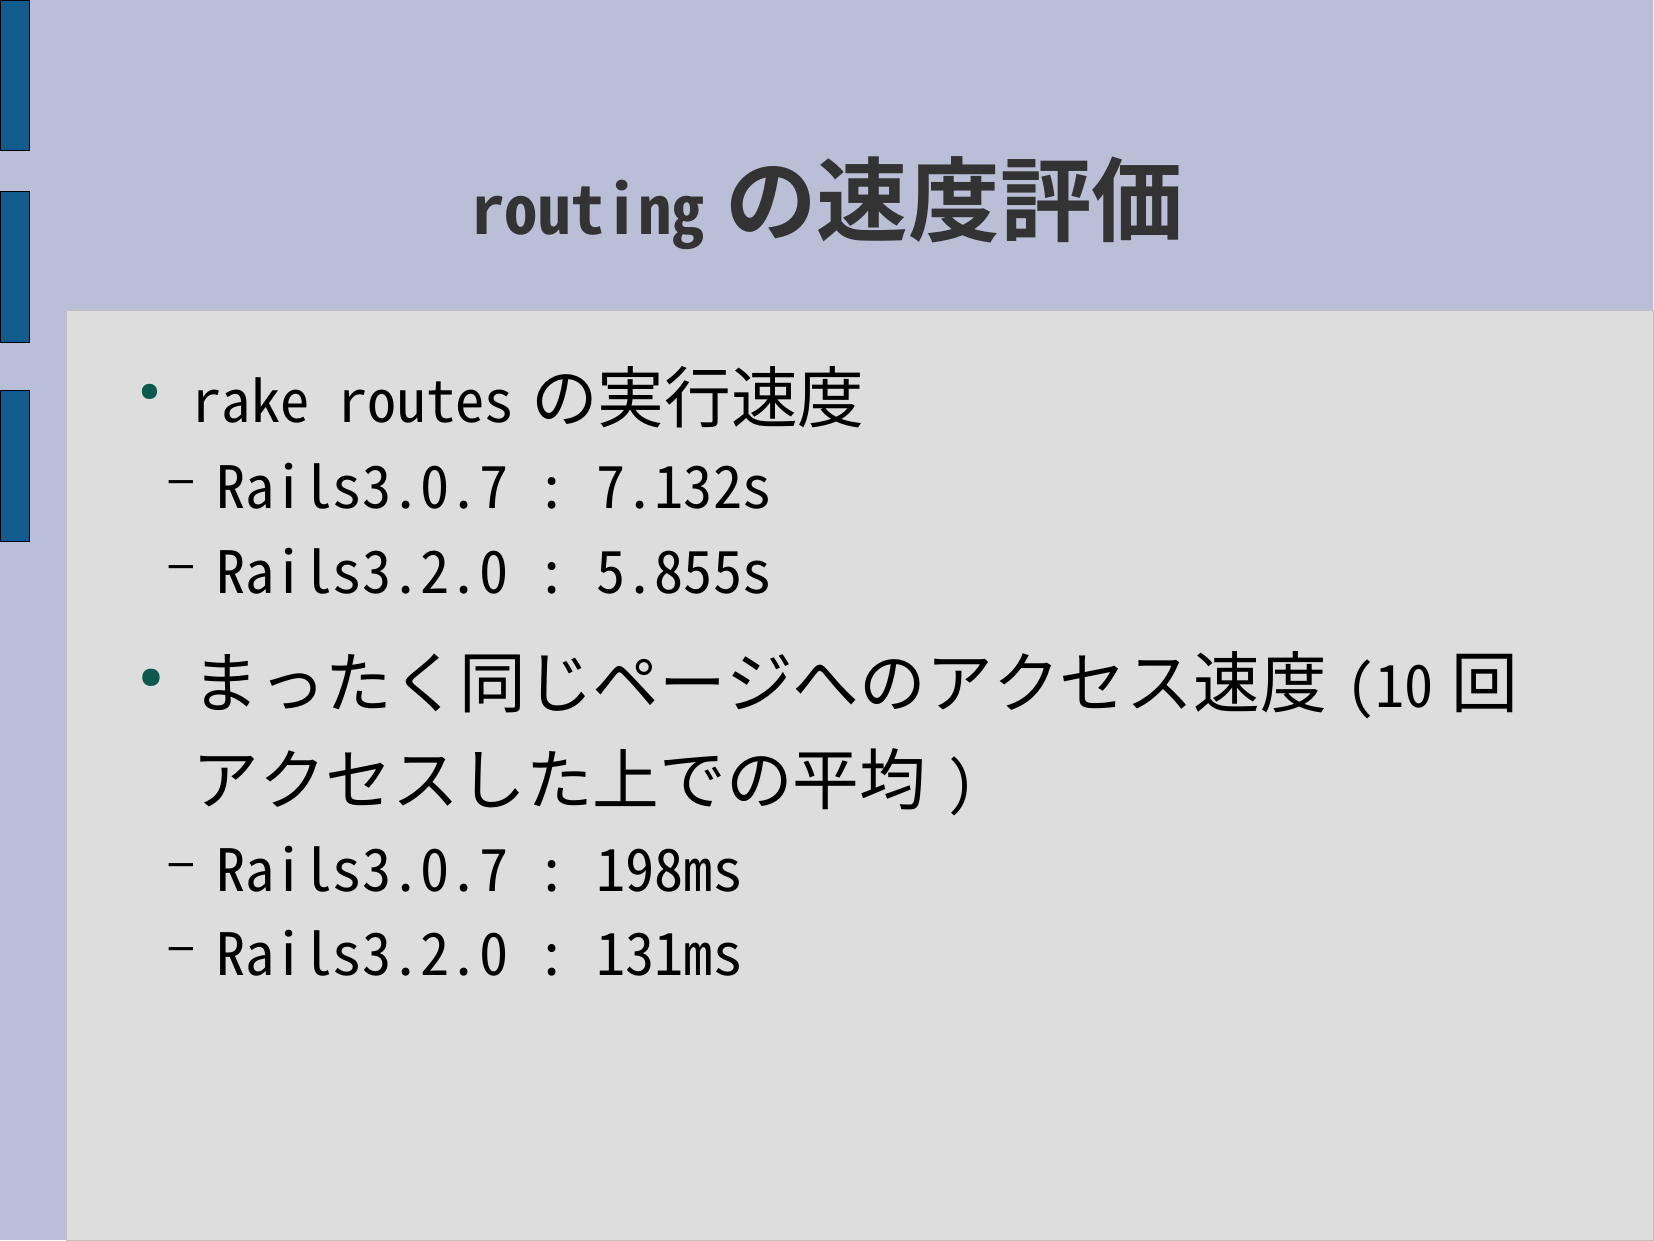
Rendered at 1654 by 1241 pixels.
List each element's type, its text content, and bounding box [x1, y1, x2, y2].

title routingの速度評価 [121, 91, 1534, 299]
list rake routesの実行速度 Rails3.0.7 : 7.132s Rails3.2.0 : 5.855s まったく同じページへのアクセス速度(10回アクセスした上での平均) Rails3.0.7 : 198ms Rails3.2.0 : 131ms [121, 344, 1534, 1127]
